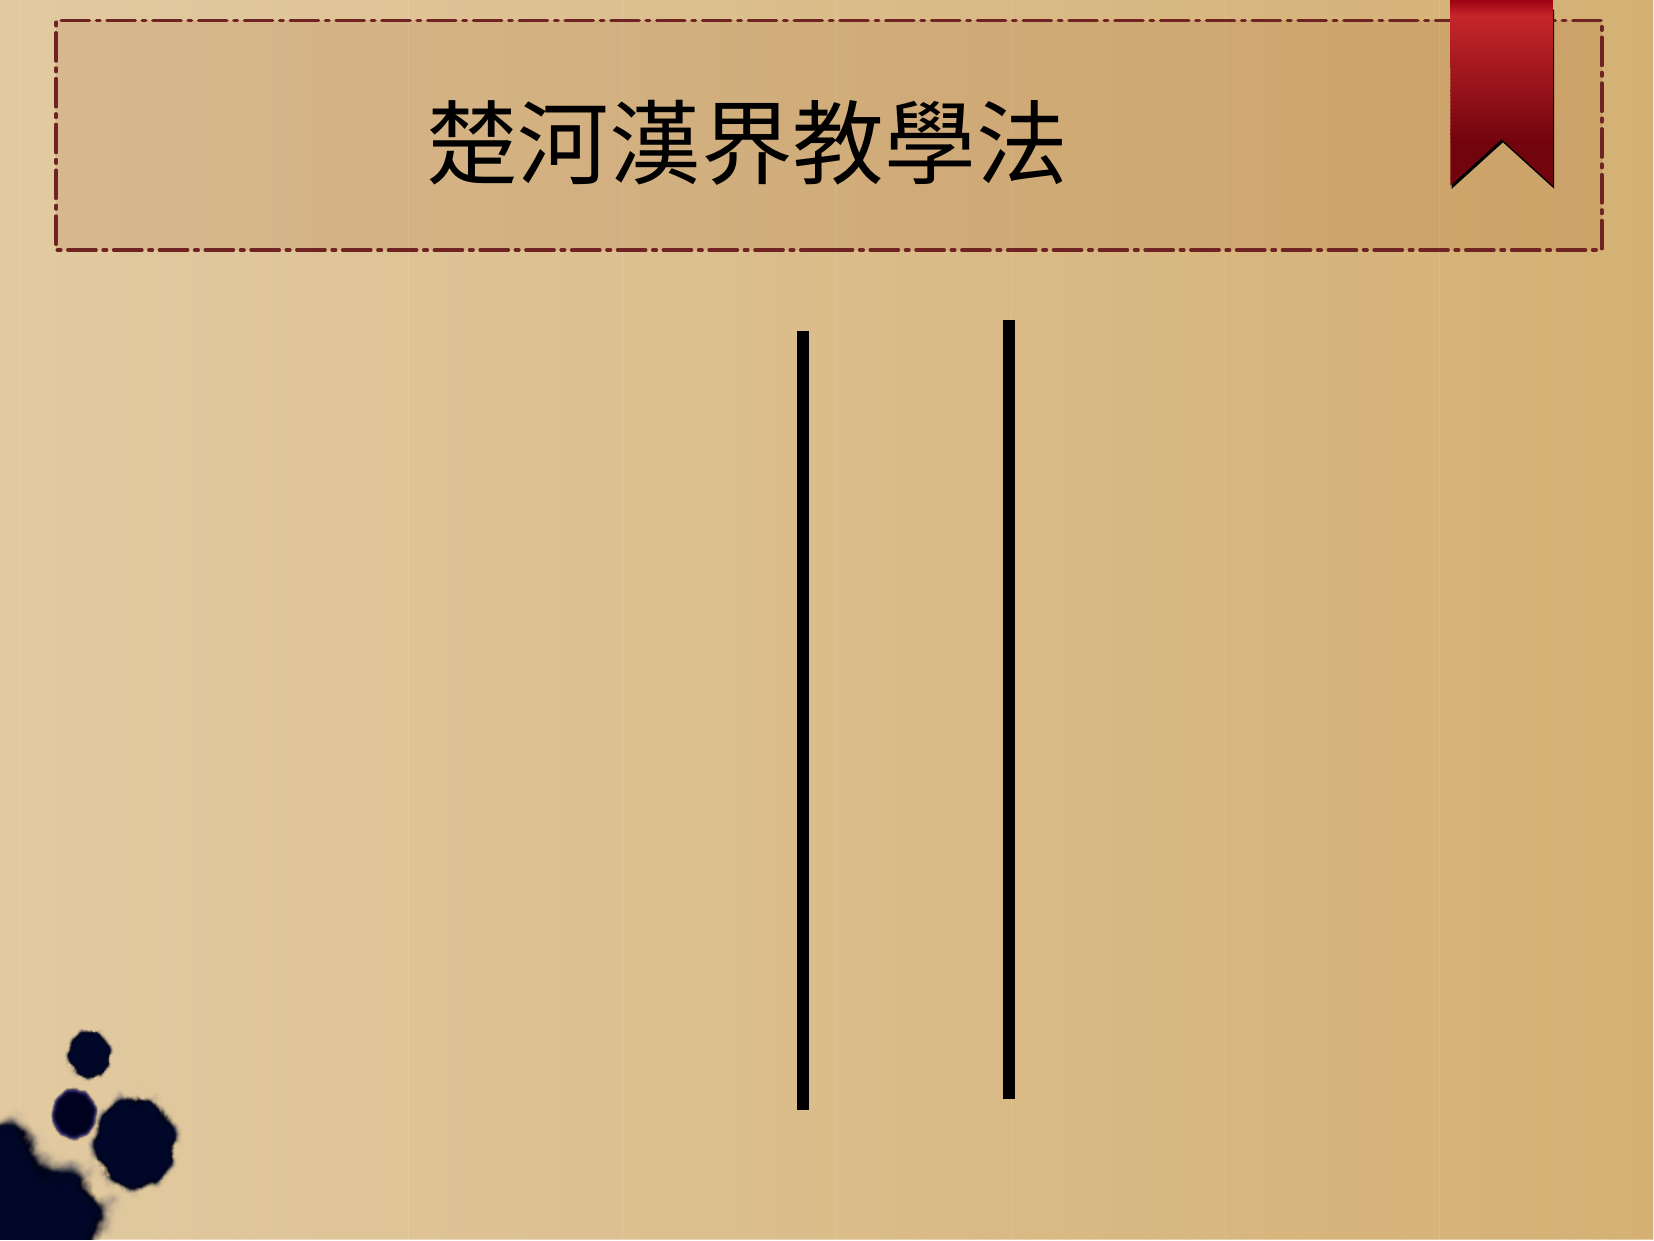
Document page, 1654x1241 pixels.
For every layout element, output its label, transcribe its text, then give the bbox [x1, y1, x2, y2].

title 楚河漢界教學法 [82, 47, 1412, 229]
